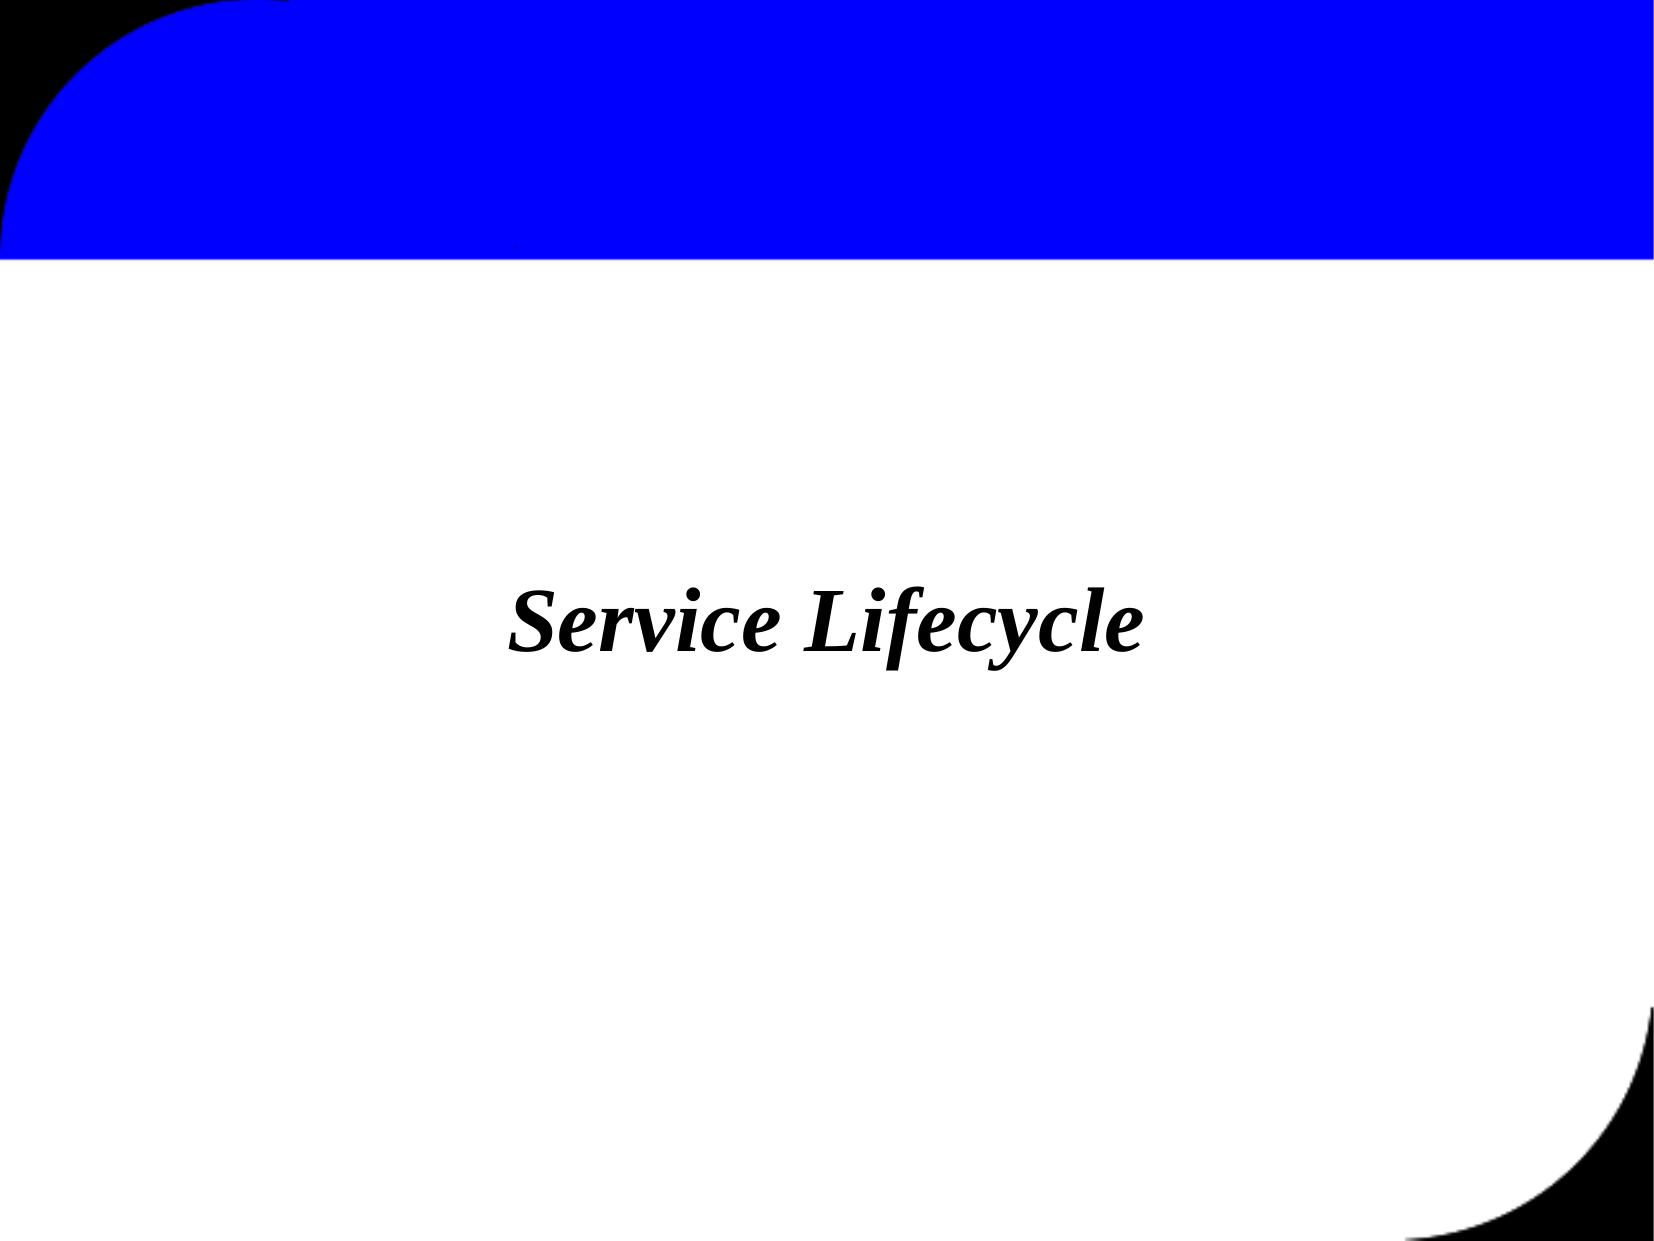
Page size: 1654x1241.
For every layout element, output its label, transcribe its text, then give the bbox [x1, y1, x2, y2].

picture [0, 0, 1654, 1241]
title Service Lifecycle [82, 523, 1571, 717]
